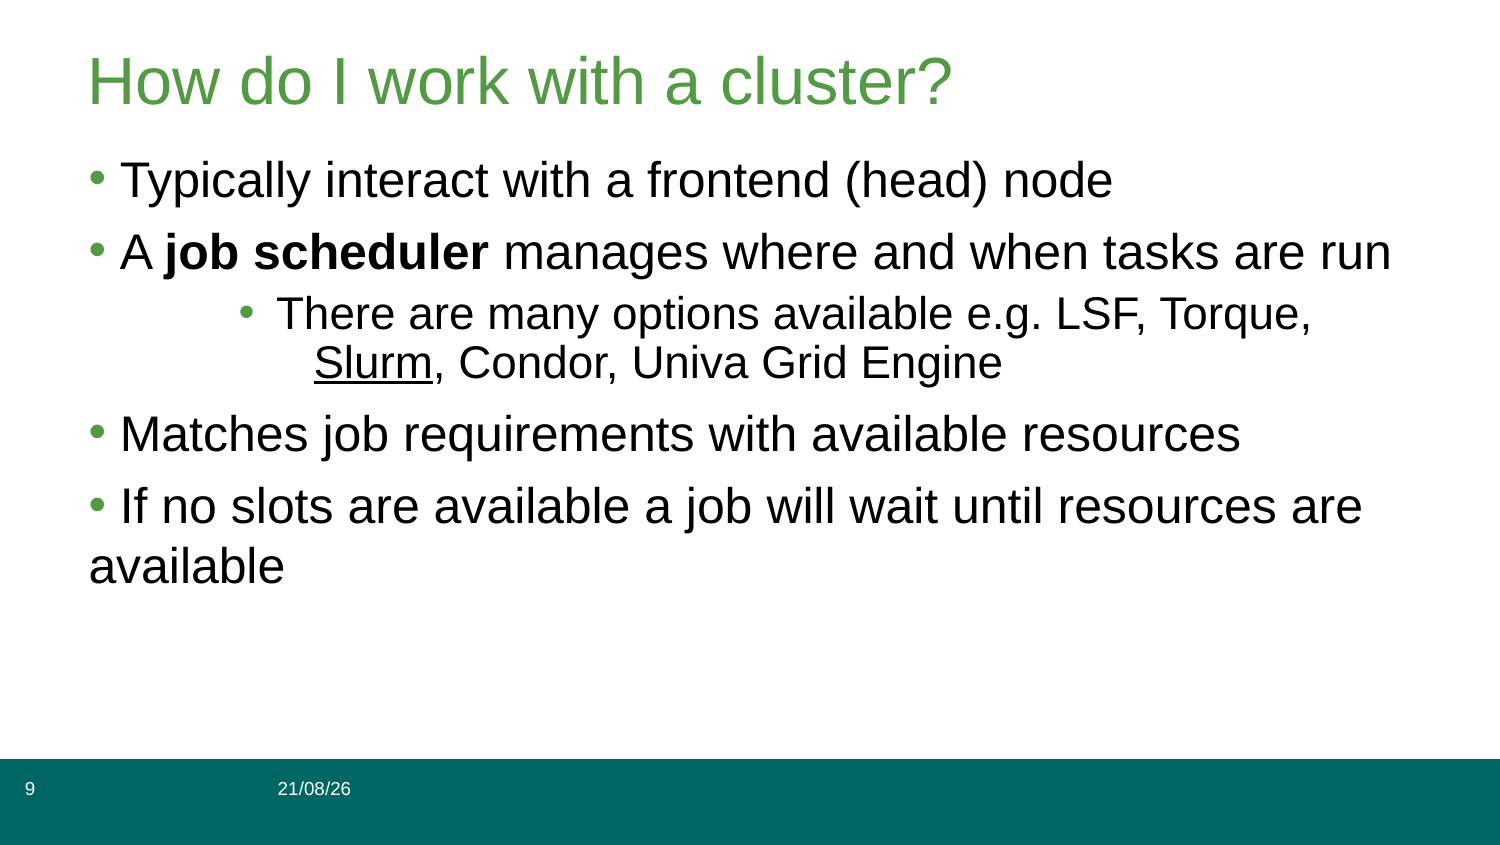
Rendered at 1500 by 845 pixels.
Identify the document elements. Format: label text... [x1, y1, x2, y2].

text_box 19/03/19 [277, 776, 553, 799]
list Typically interact with a frontend (head) node A job scheduler manages where and when tasks are run There are many options available e.g. LSF, Torque, Slurm, Condor, Univa Grid Engine Matches job requirements with available resources If no slots are available a job will wait until resources are available [88, 147, 1427, 608]
text_box <number> [24, 776, 76, 799]
title How do I work with a cluster? [87, 37, 1426, 132]
